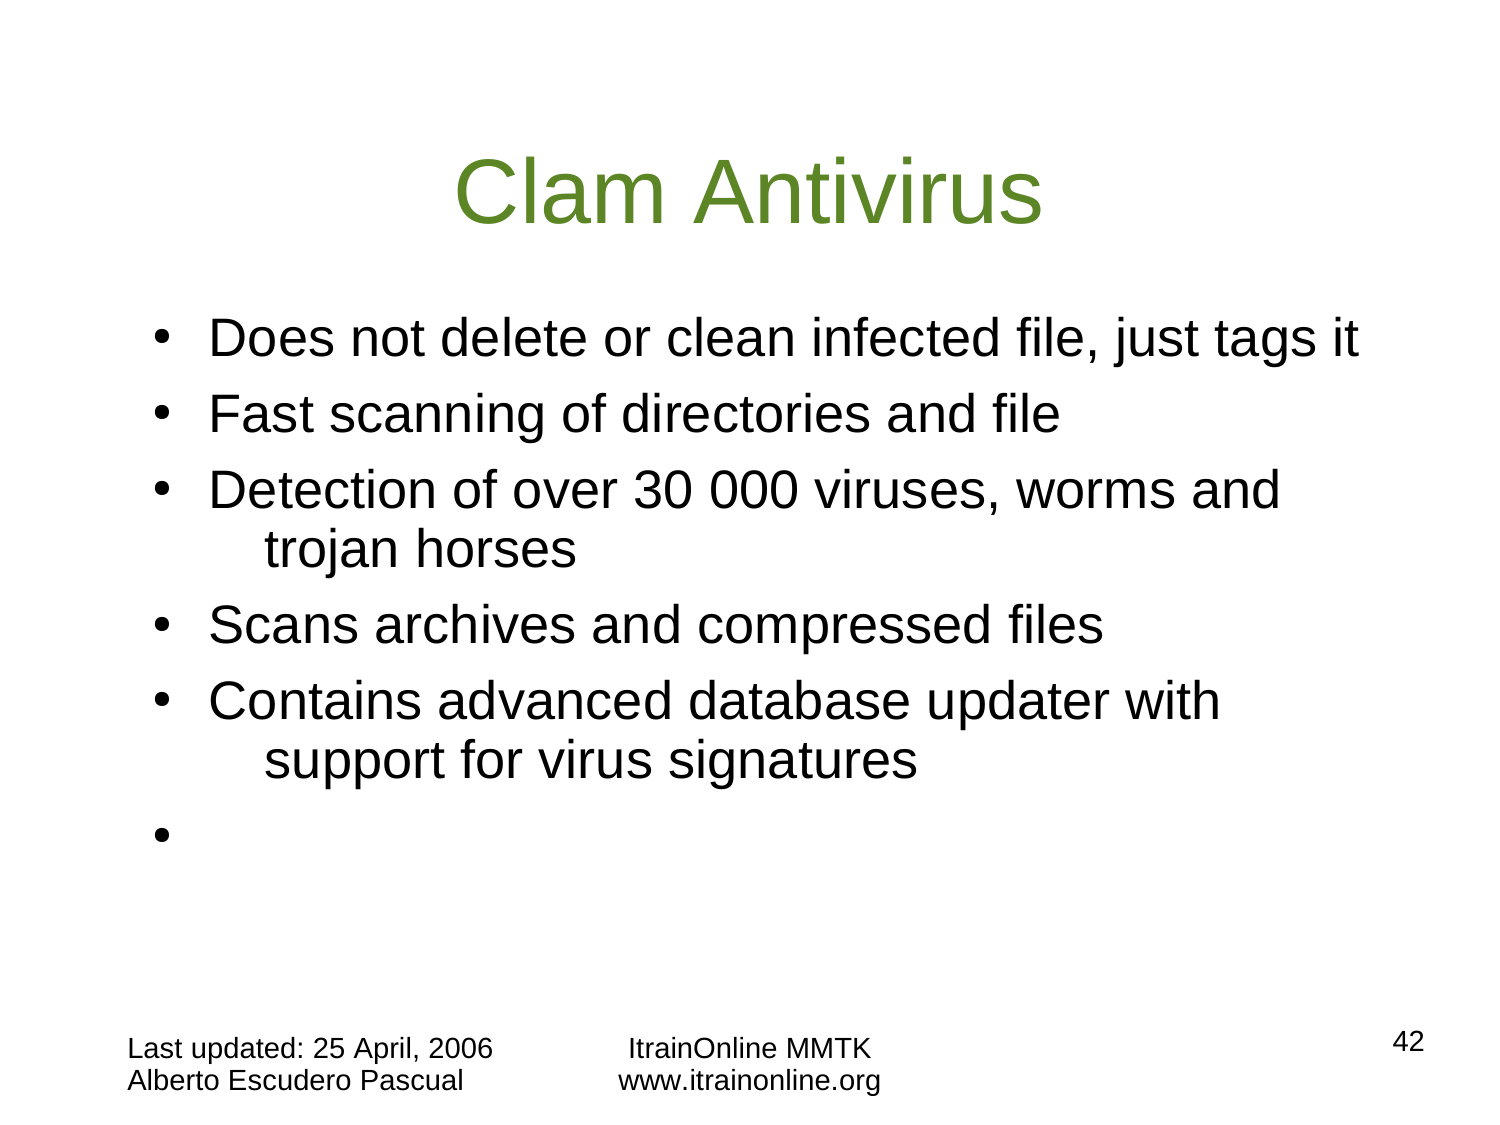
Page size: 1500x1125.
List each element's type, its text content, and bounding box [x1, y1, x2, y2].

text_box Clam Antivirus [112, 73, 1388, 315]
text_box Does not delete or clean infected file, just tags it Fast scanning of directories and file Detection of over 30 000 viruses, worms and trojan horses Scans archives and compressed files Contains advanced database updater with support for virus signatures [137, 301, 1409, 955]
